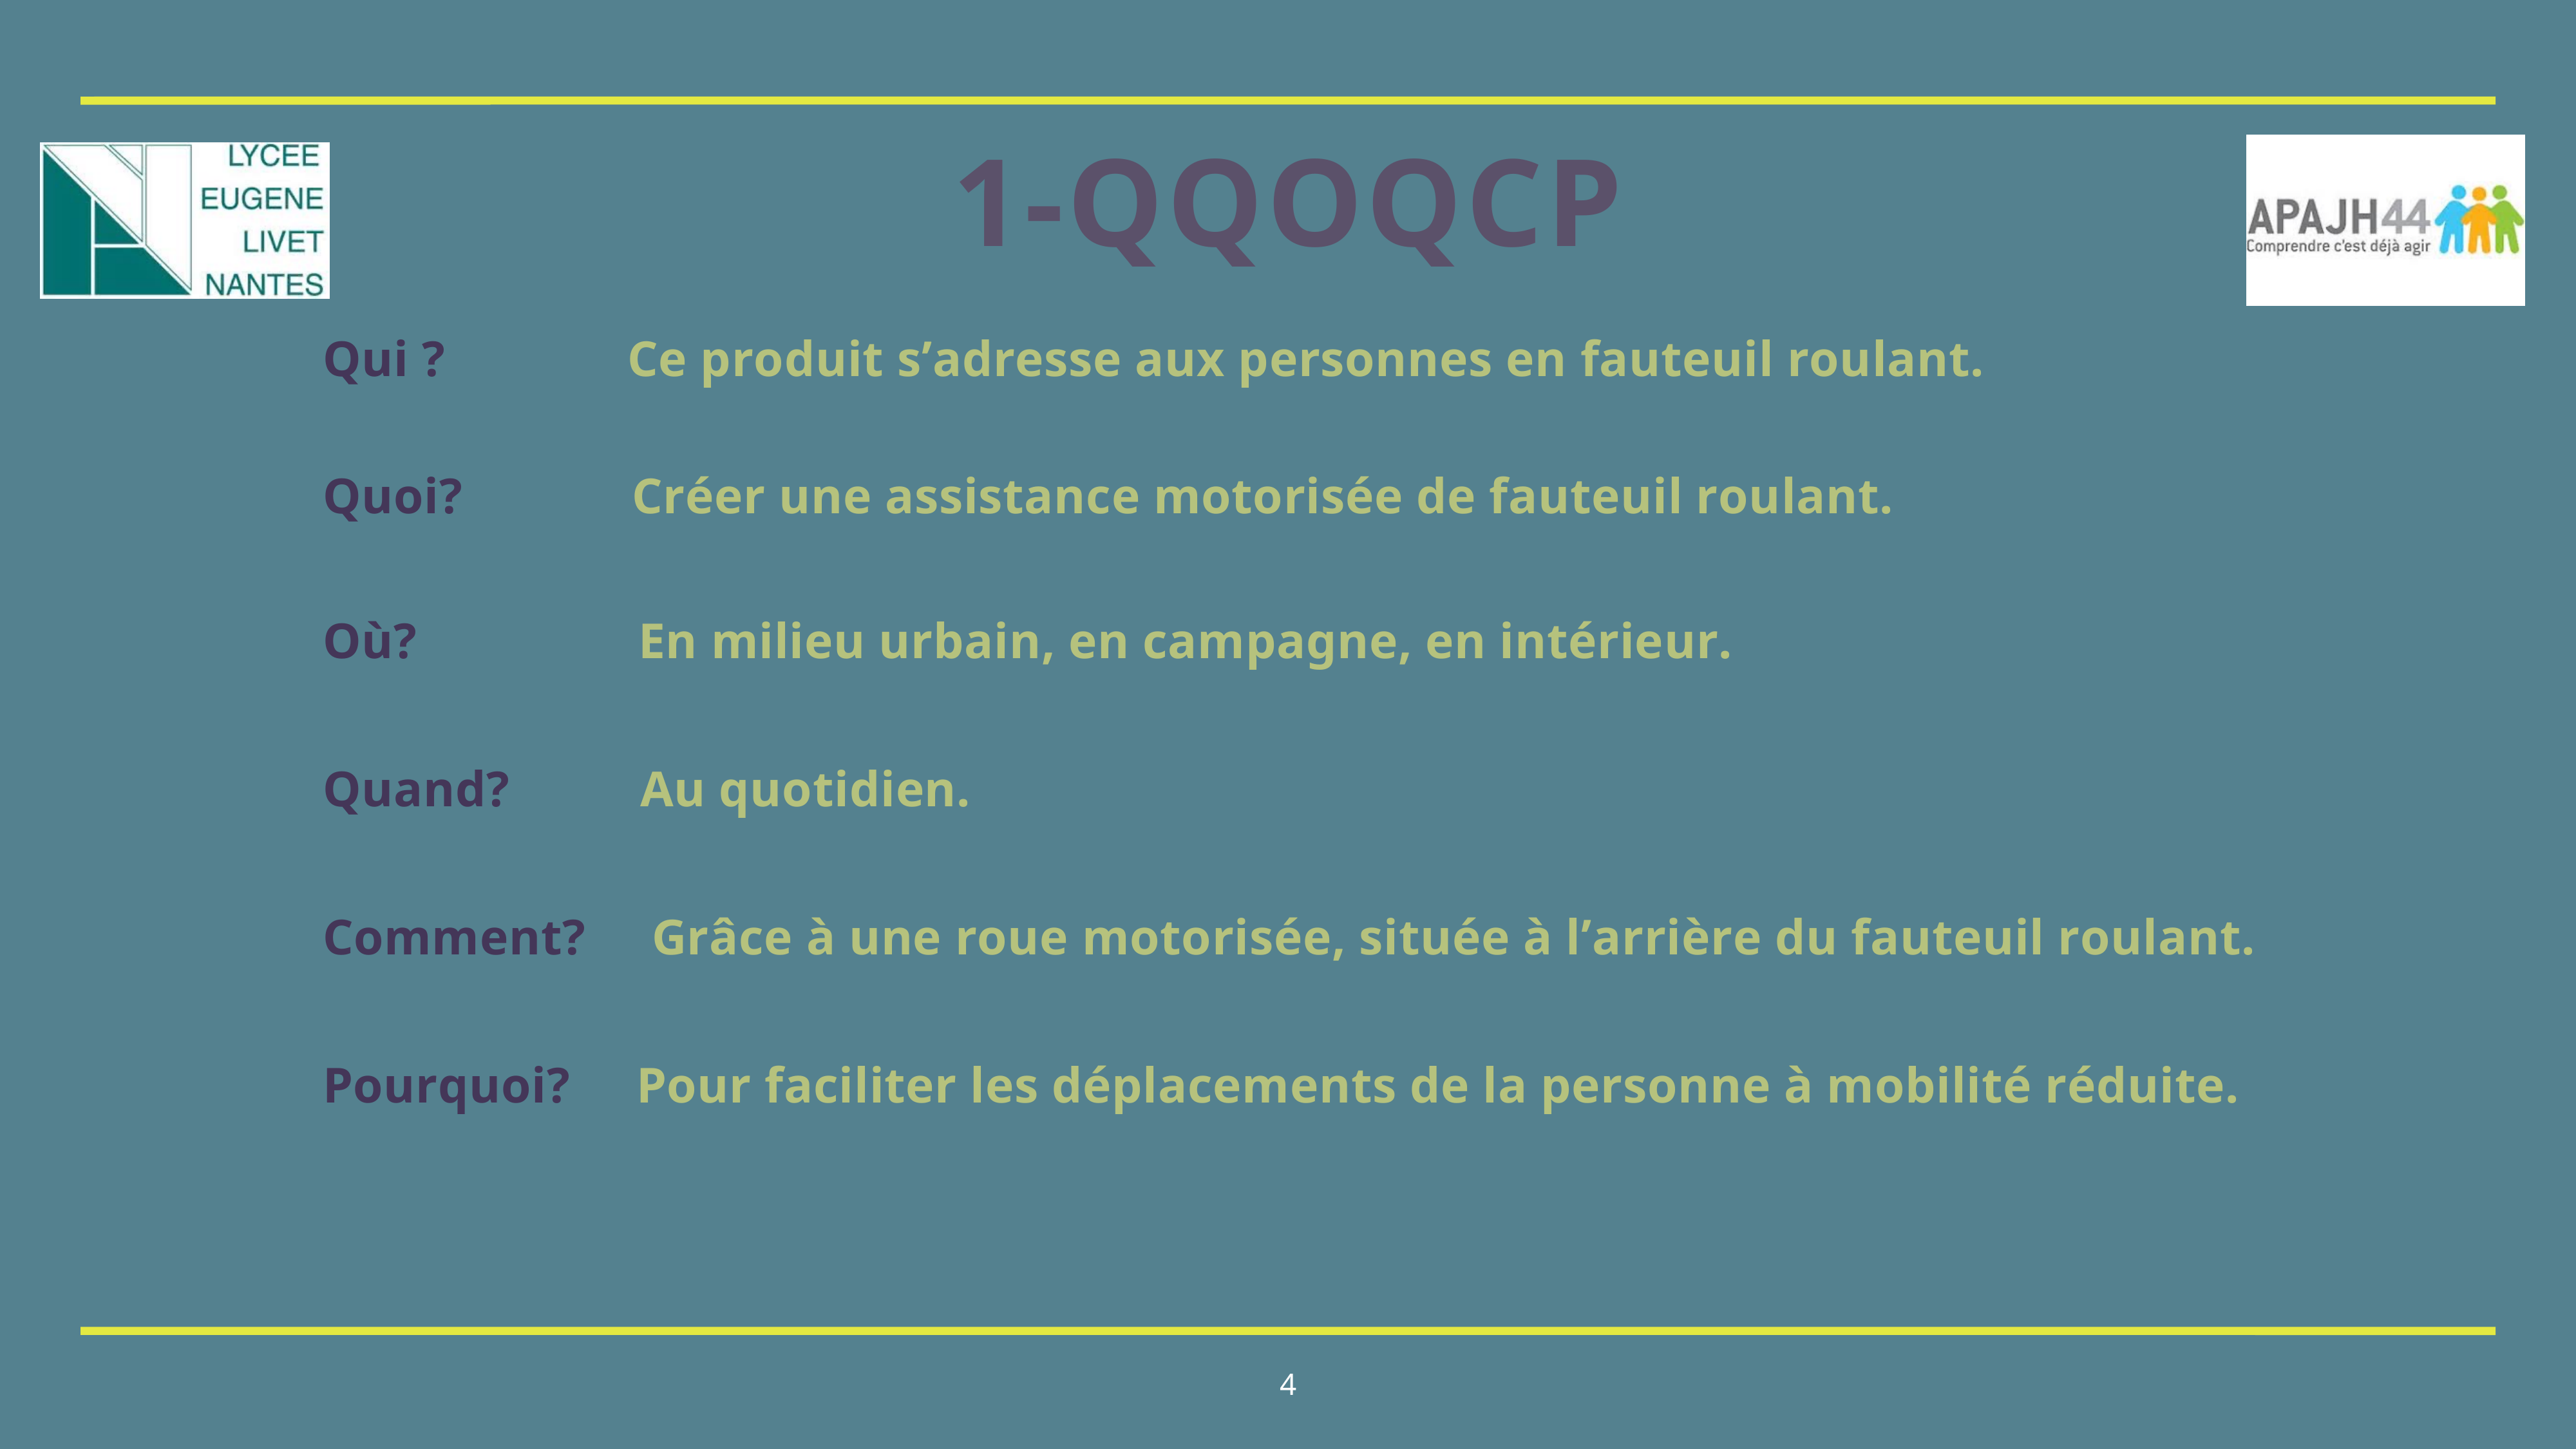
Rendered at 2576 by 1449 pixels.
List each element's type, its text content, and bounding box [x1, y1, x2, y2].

title 1-QQOQCP [220, 117, 2356, 297]
text_box Comment? Grâce à une roue motorisée, située à l’arrière du fauteuil roulant. [220, 880, 2356, 992]
text_box Quoi? Créer une assistance motorisée de fauteuil roulant. [220, 441, 2356, 547]
text_box [1274, 1360, 1303, 1412]
text_box Pourquoi? Pour faciliter les déplacements de la personne à mobilité réduite. [220, 1027, 2356, 1139]
picture [2246, 135, 2525, 307]
text_box Où? En milieu urbain, en campagne, en intérieur. [220, 583, 2356, 696]
text_box Qui ? Ce produit s’adresse aux personnes en fauteuil roulant. [220, 309, 2356, 405]
text_box Quand? Au quotidien. [220, 732, 2356, 844]
picture [40, 142, 330, 299]
